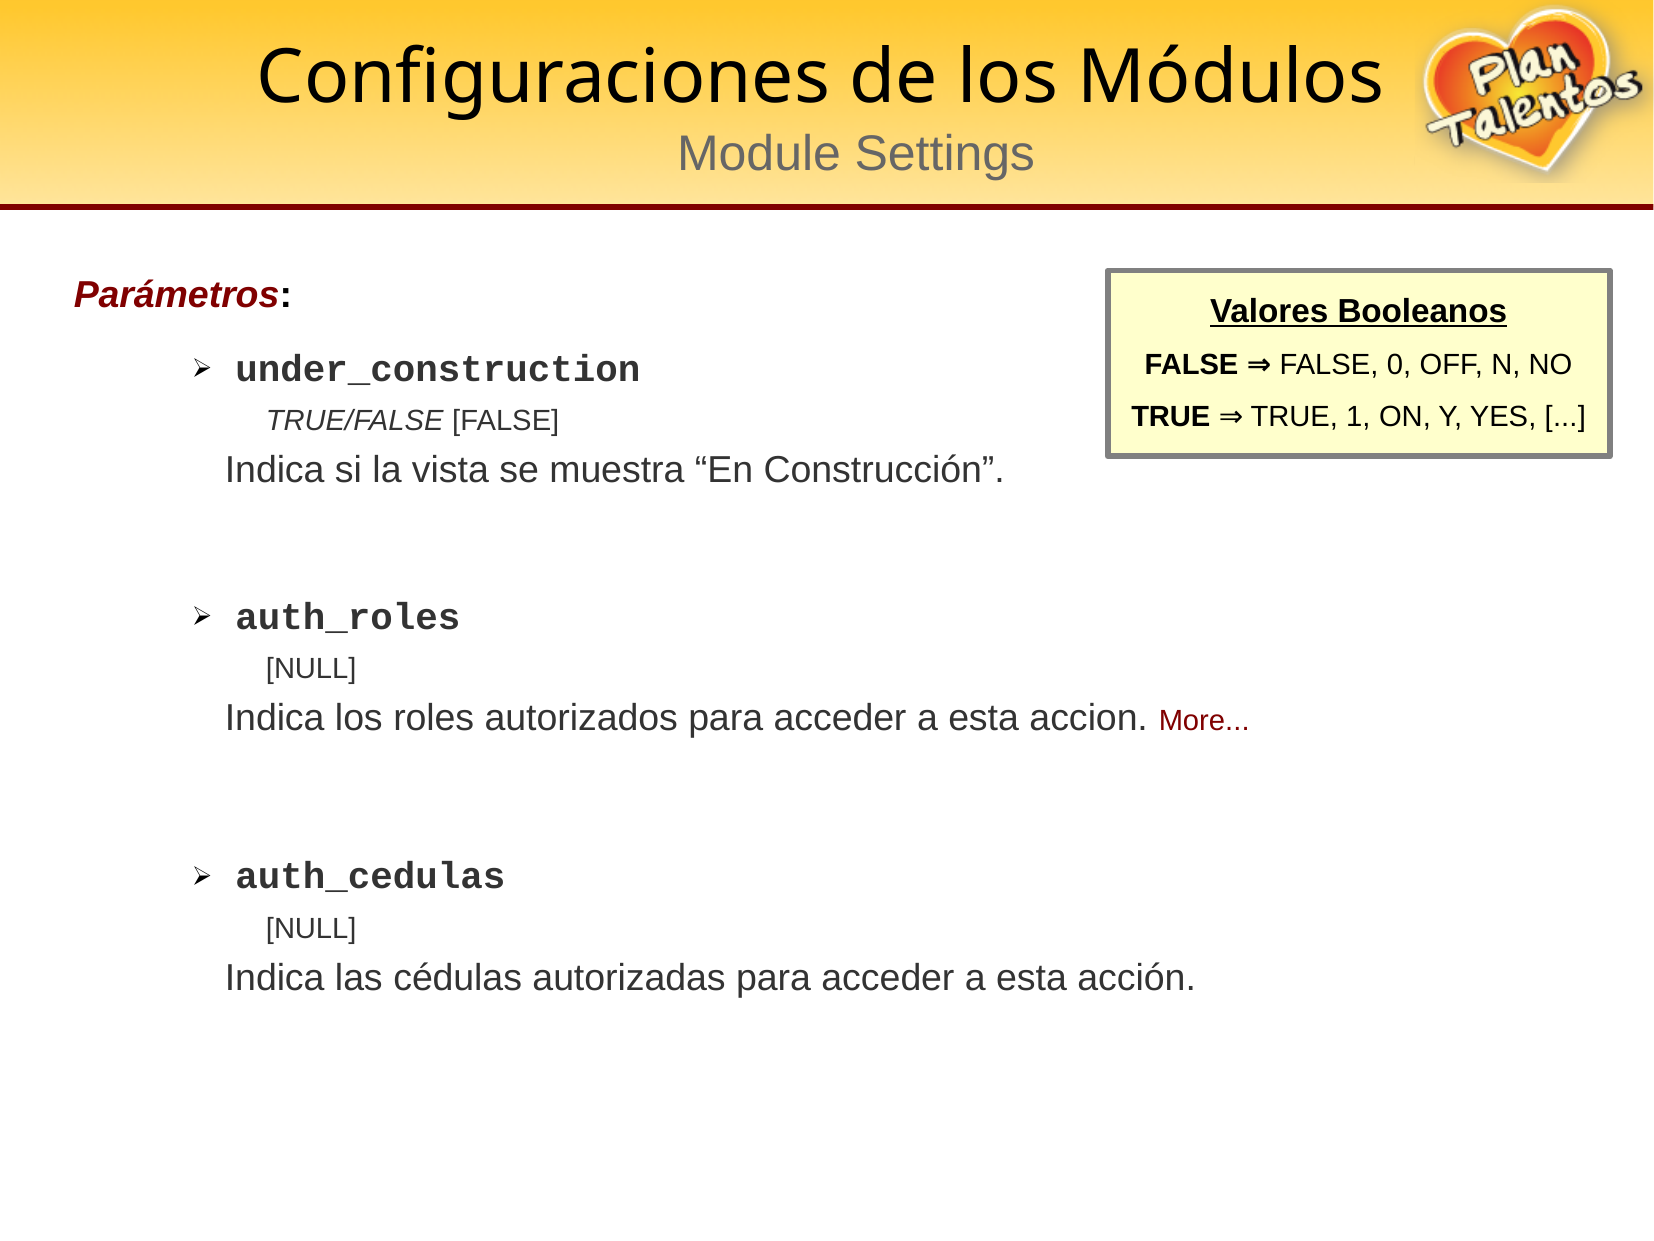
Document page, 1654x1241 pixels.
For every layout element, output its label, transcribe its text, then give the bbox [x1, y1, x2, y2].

text_box auth_roles [NULL] Indica los roles autorizados para acceder a esta accion. More... [177, 590, 1447, 747]
text_box Module Settings [383, 118, 1329, 189]
text_box Parámetros: [59, 265, 532, 323]
text_box auth_cedulas [NULL] Indica las cédulas autorizadas para acceder a esta acción. [177, 850, 1447, 1007]
text_box Valores Booleanos FALSE ⇒ FALSE, 0, OFF, N, NO TRUE ⇒ TRUE, 1, ON, Y, YES, [...] [1107, 270, 1610, 457]
text_box under_construction TRUE/FALSE [FALSE] Indica si la vista se muestra “En Construcción”. [177, 342, 1447, 499]
title Configuraciones de los Módulos [76, 0, 1414, 148]
picture [0, 0, 1654, 204]
